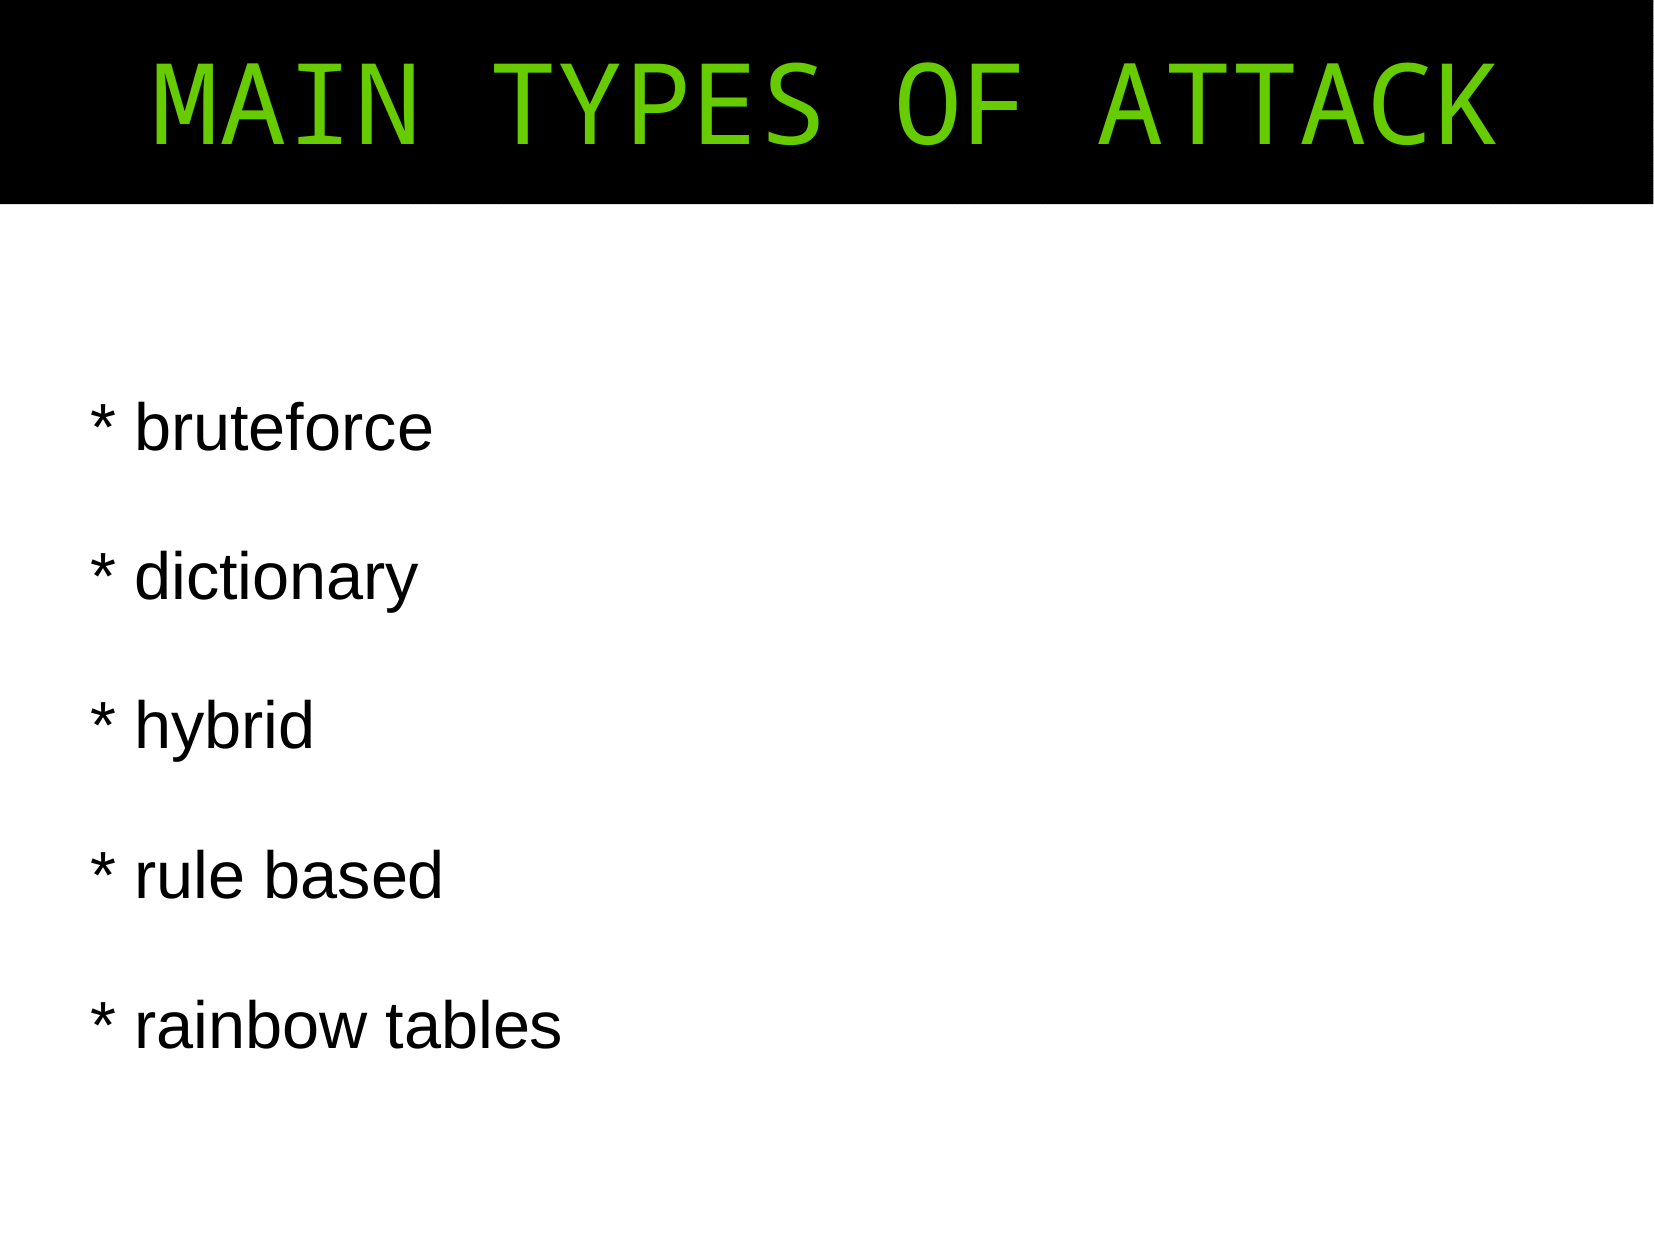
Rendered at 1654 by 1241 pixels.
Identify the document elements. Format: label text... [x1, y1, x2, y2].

title MAIN TYPES OF ATTACK [0, 0, 1654, 205]
subtitle * bruteforce * dictionary * hybrid * rule based * rainbow tables [90, 305, 1621, 1146]
